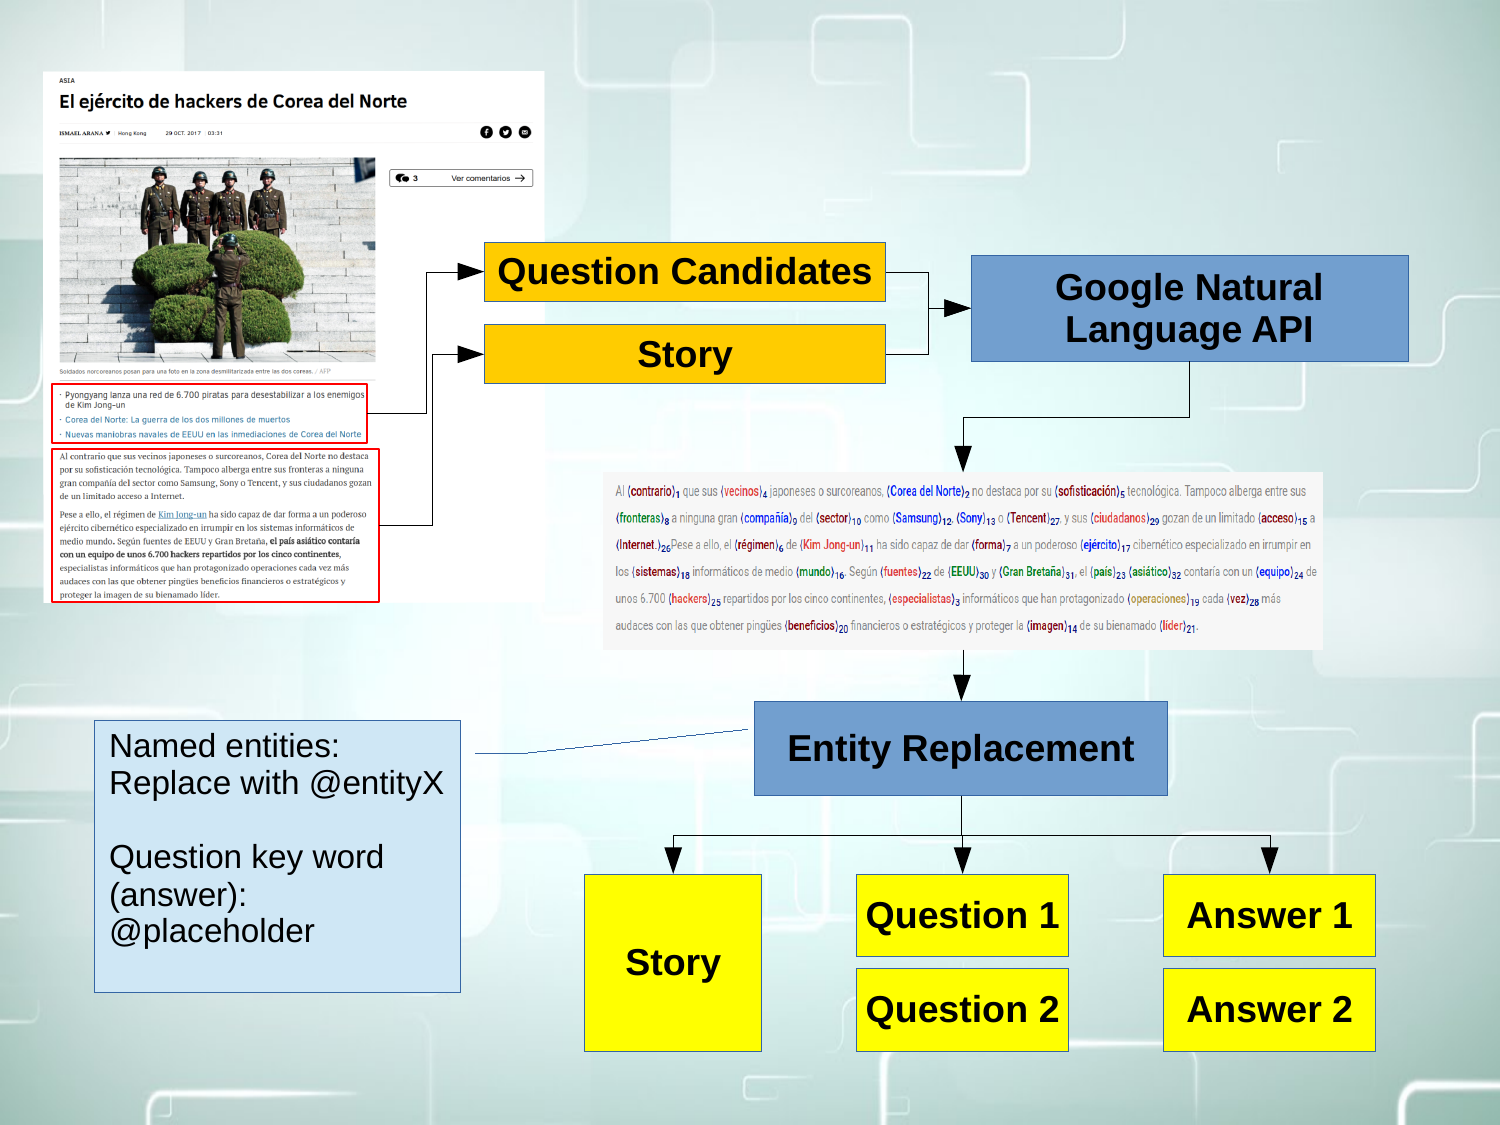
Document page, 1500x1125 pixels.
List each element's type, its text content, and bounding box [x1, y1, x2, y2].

text_box Answer 2 [1163, 968, 1376, 1052]
text_box Answer 1 [1163, 874, 1376, 957]
text_box Google Natural Language API [971, 255, 1409, 362]
picture [0, 0, 1500, 1125]
text_box Named entities: Replace with @entityX Question key word (answer): @placeholder [94, 720, 461, 992]
text_box Story [584, 874, 762, 1052]
text_box Story [484, 324, 886, 384]
text_box Entity Replacement [754, 701, 1168, 796]
text_box Question Candidates [484, 242, 886, 302]
text_box Question 2 [856, 968, 1069, 1052]
text_box Question 1 [856, 874, 1069, 957]
